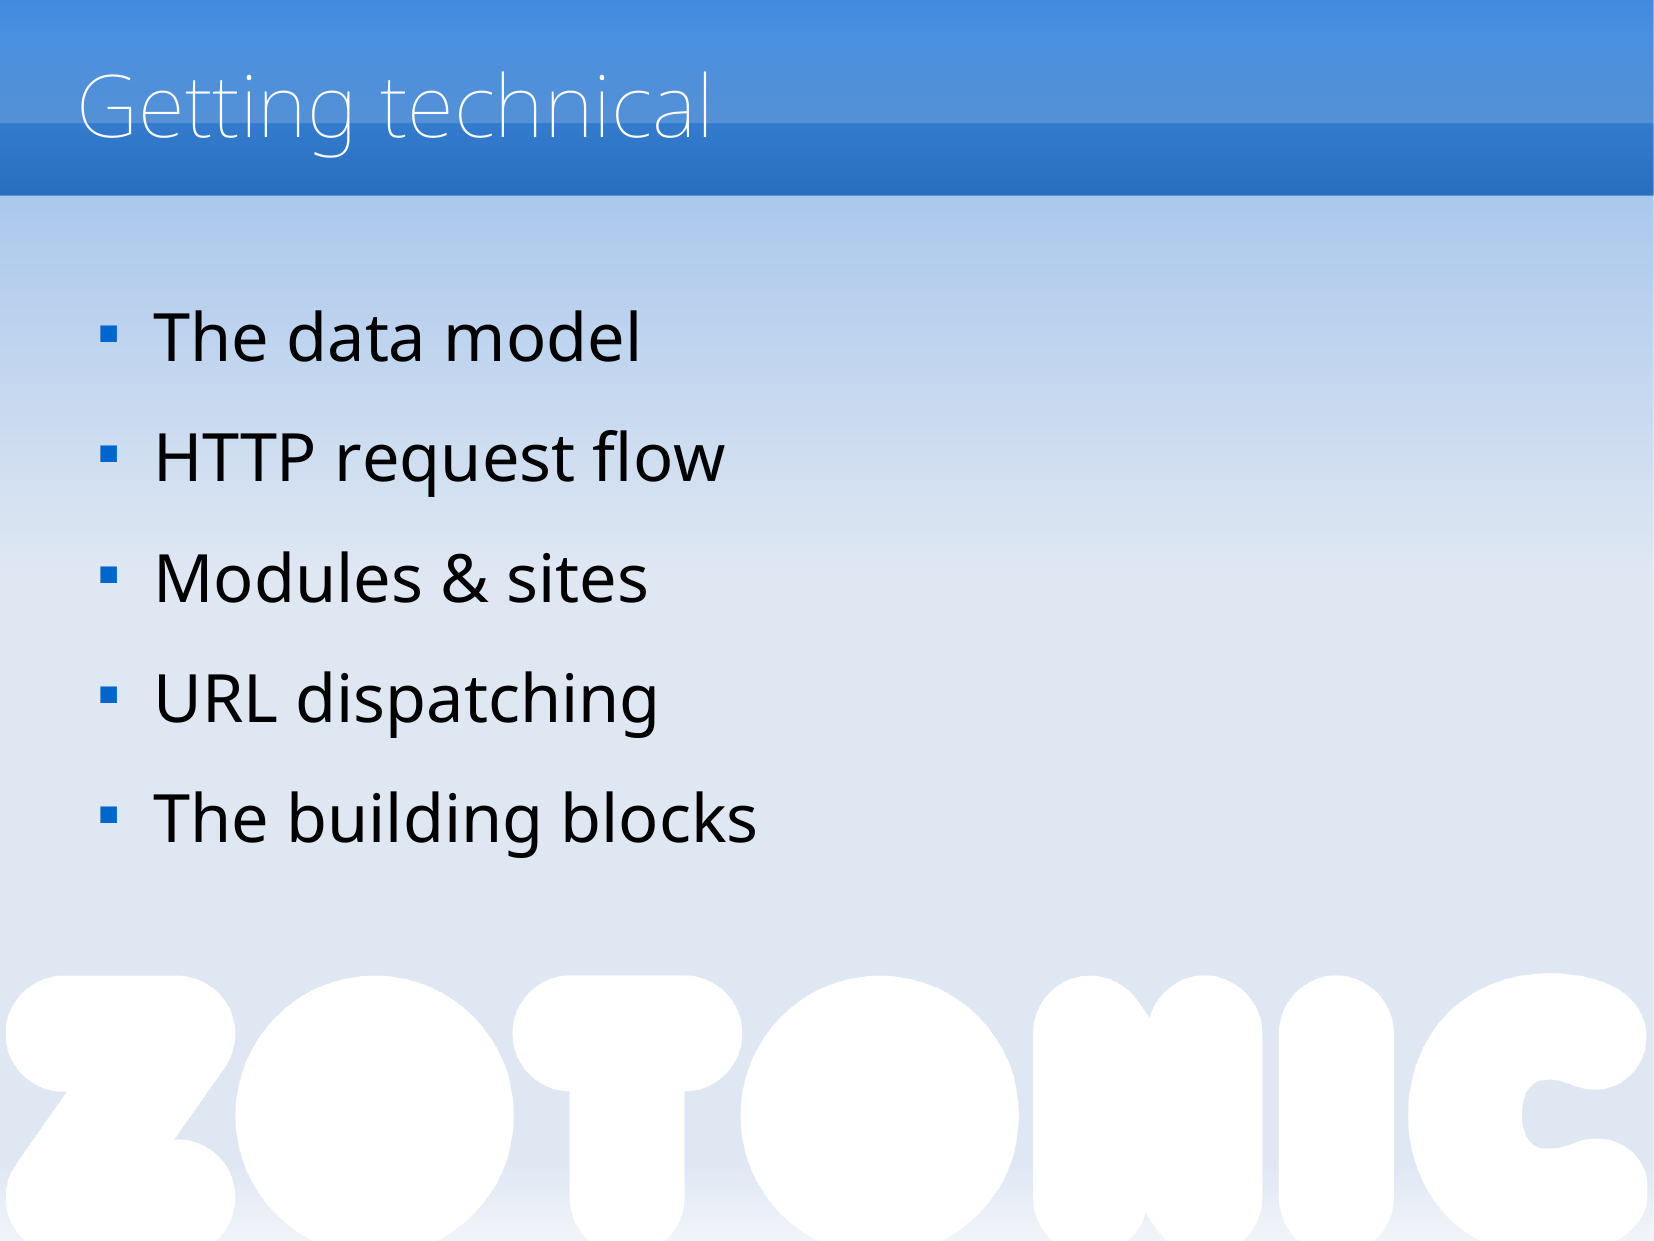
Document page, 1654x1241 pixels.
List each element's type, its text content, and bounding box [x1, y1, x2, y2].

title Getting technical [76, 0, 1565, 208]
list The data model HTTP request flow Modules & sites URL dispatching The building blocks [82, 290, 1571, 1109]
picture [0, 0, 1654, 1241]
